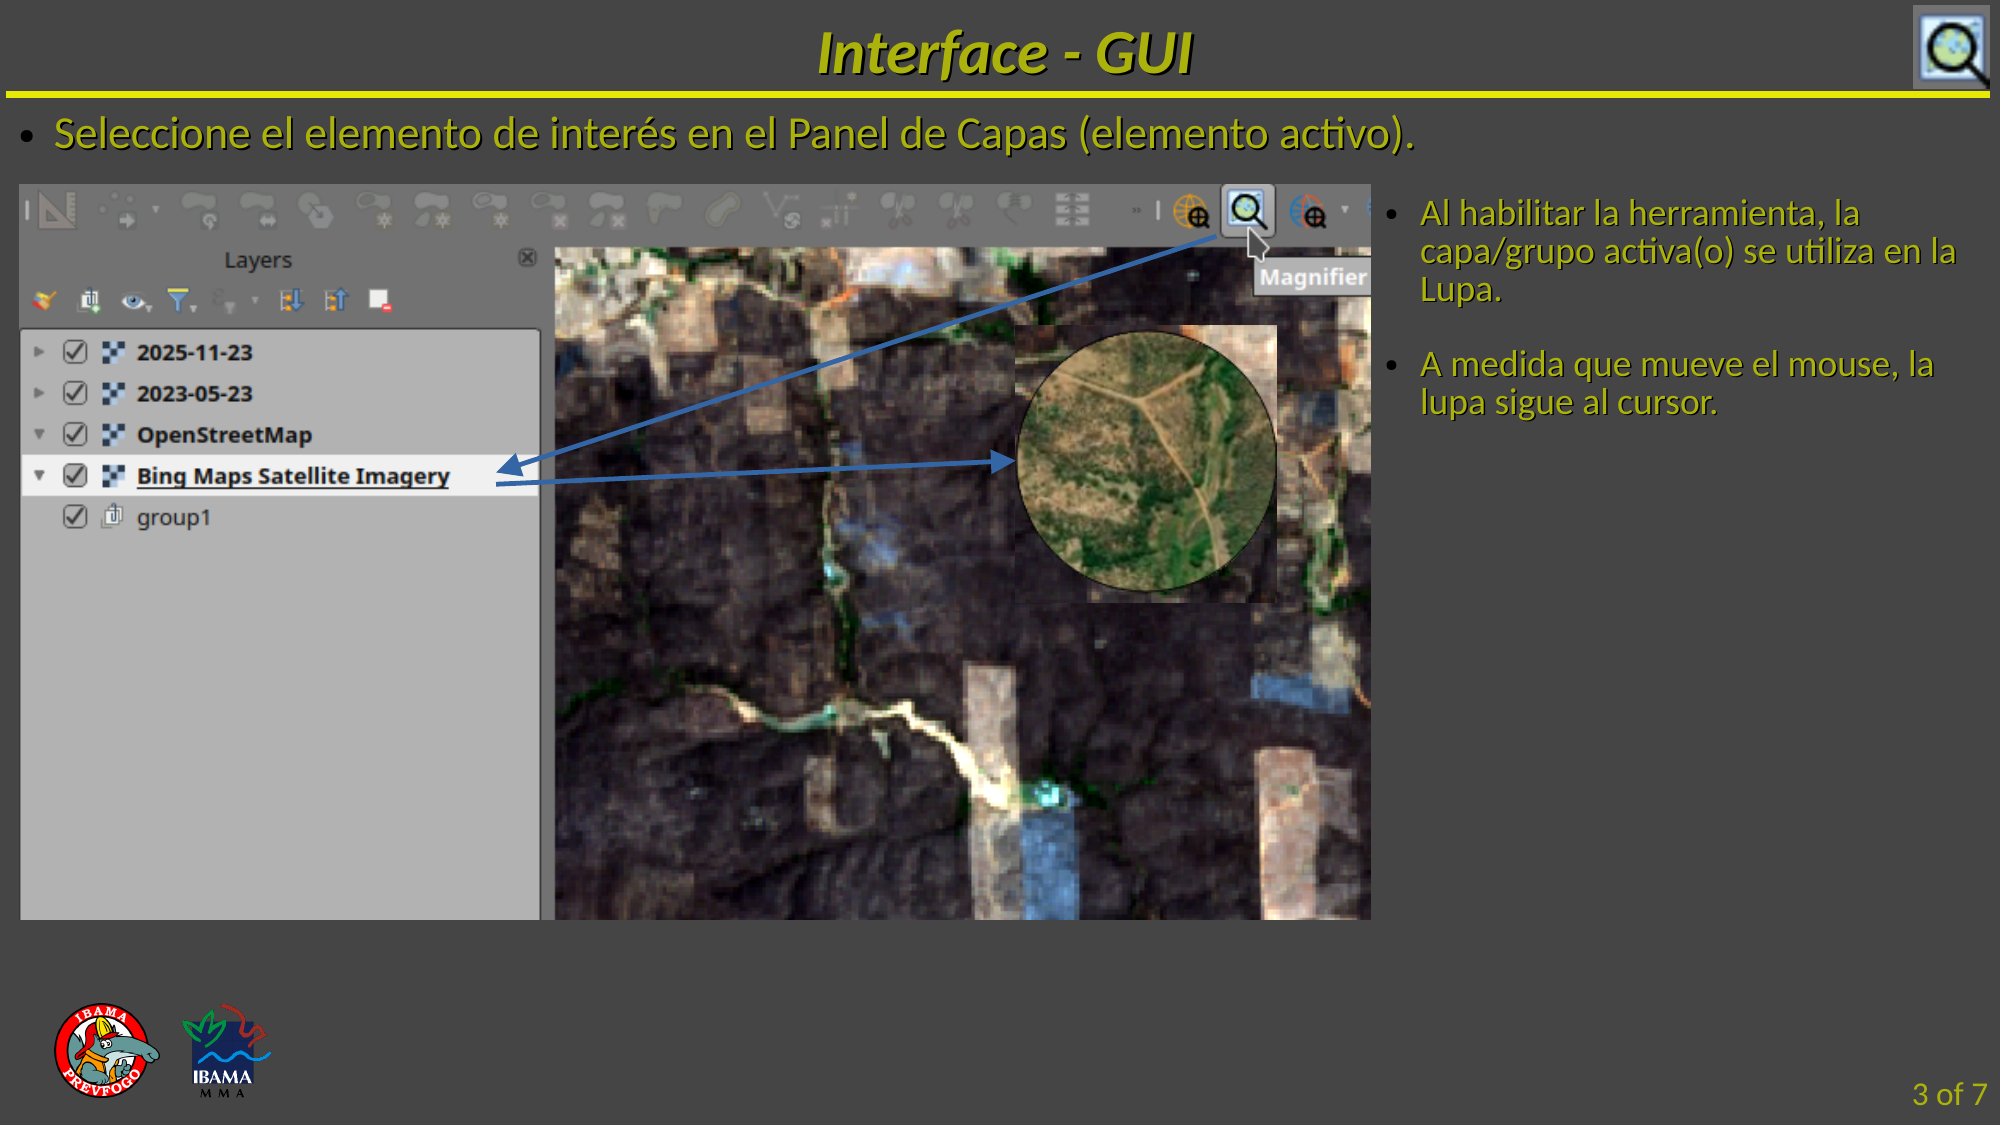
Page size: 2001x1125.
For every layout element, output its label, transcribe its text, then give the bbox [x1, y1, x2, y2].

text_box Al habilitar la herramienta, la capa/grupo activa(o) se utiliza en la Lupa. A medida que mueve el mouse, la lupa sigue al cursor. [1371, 189, 1997, 432]
picture [54, 1003, 160, 1098]
picture [19, 184, 1371, 920]
picture [173, 1003, 272, 1098]
subtitle Interface - GUI [9, 11, 2000, 95]
text_box <número> of 7 [1757, 1080, 1989, 1125]
picture [1913, 5, 1990, 89]
text_box Seleccione el elemento de interés en el Panel de Capas (elemento activo). [3, 107, 2000, 185]
